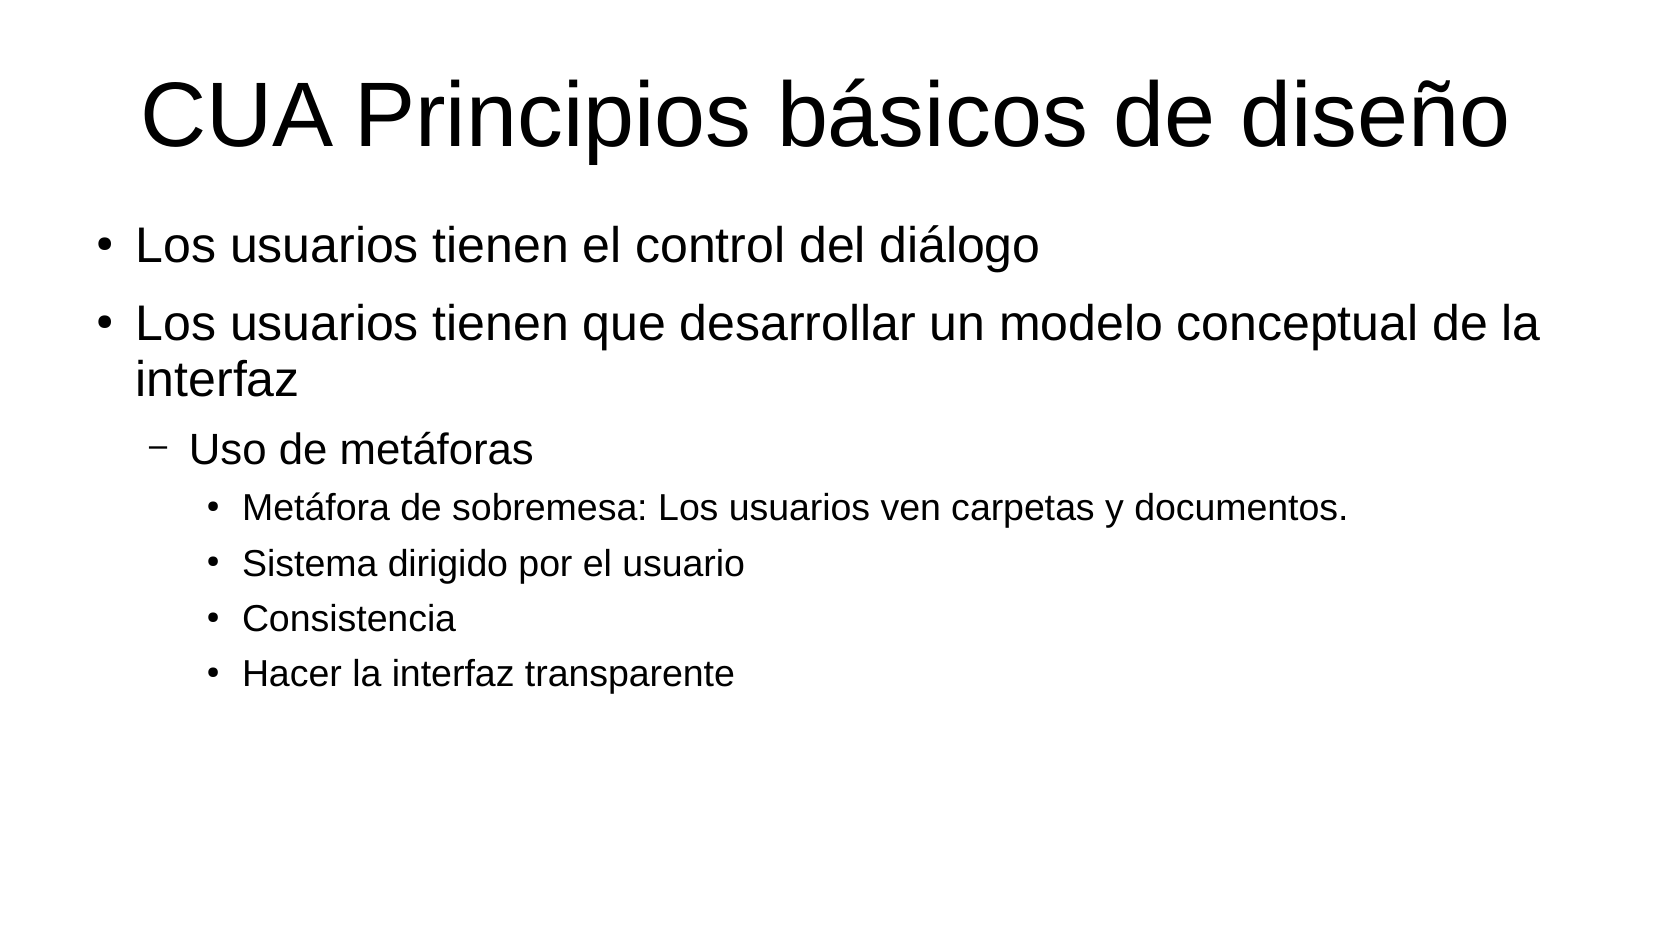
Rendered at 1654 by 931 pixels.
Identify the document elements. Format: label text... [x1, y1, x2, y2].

title CUA Principios básicos de diseño [82, 37, 1571, 193]
list Los usuarios tienen el control del diálogo Los usuarios tienen que desarrollar un modelo conceptual de la interfaz Uso de metáforas Metáfora de sobremesa: Los usuarios ven carpetas y documentos. Sistema dirigido por el usuario Consistencia Hacer la interfaz transparente [82, 217, 1571, 758]
